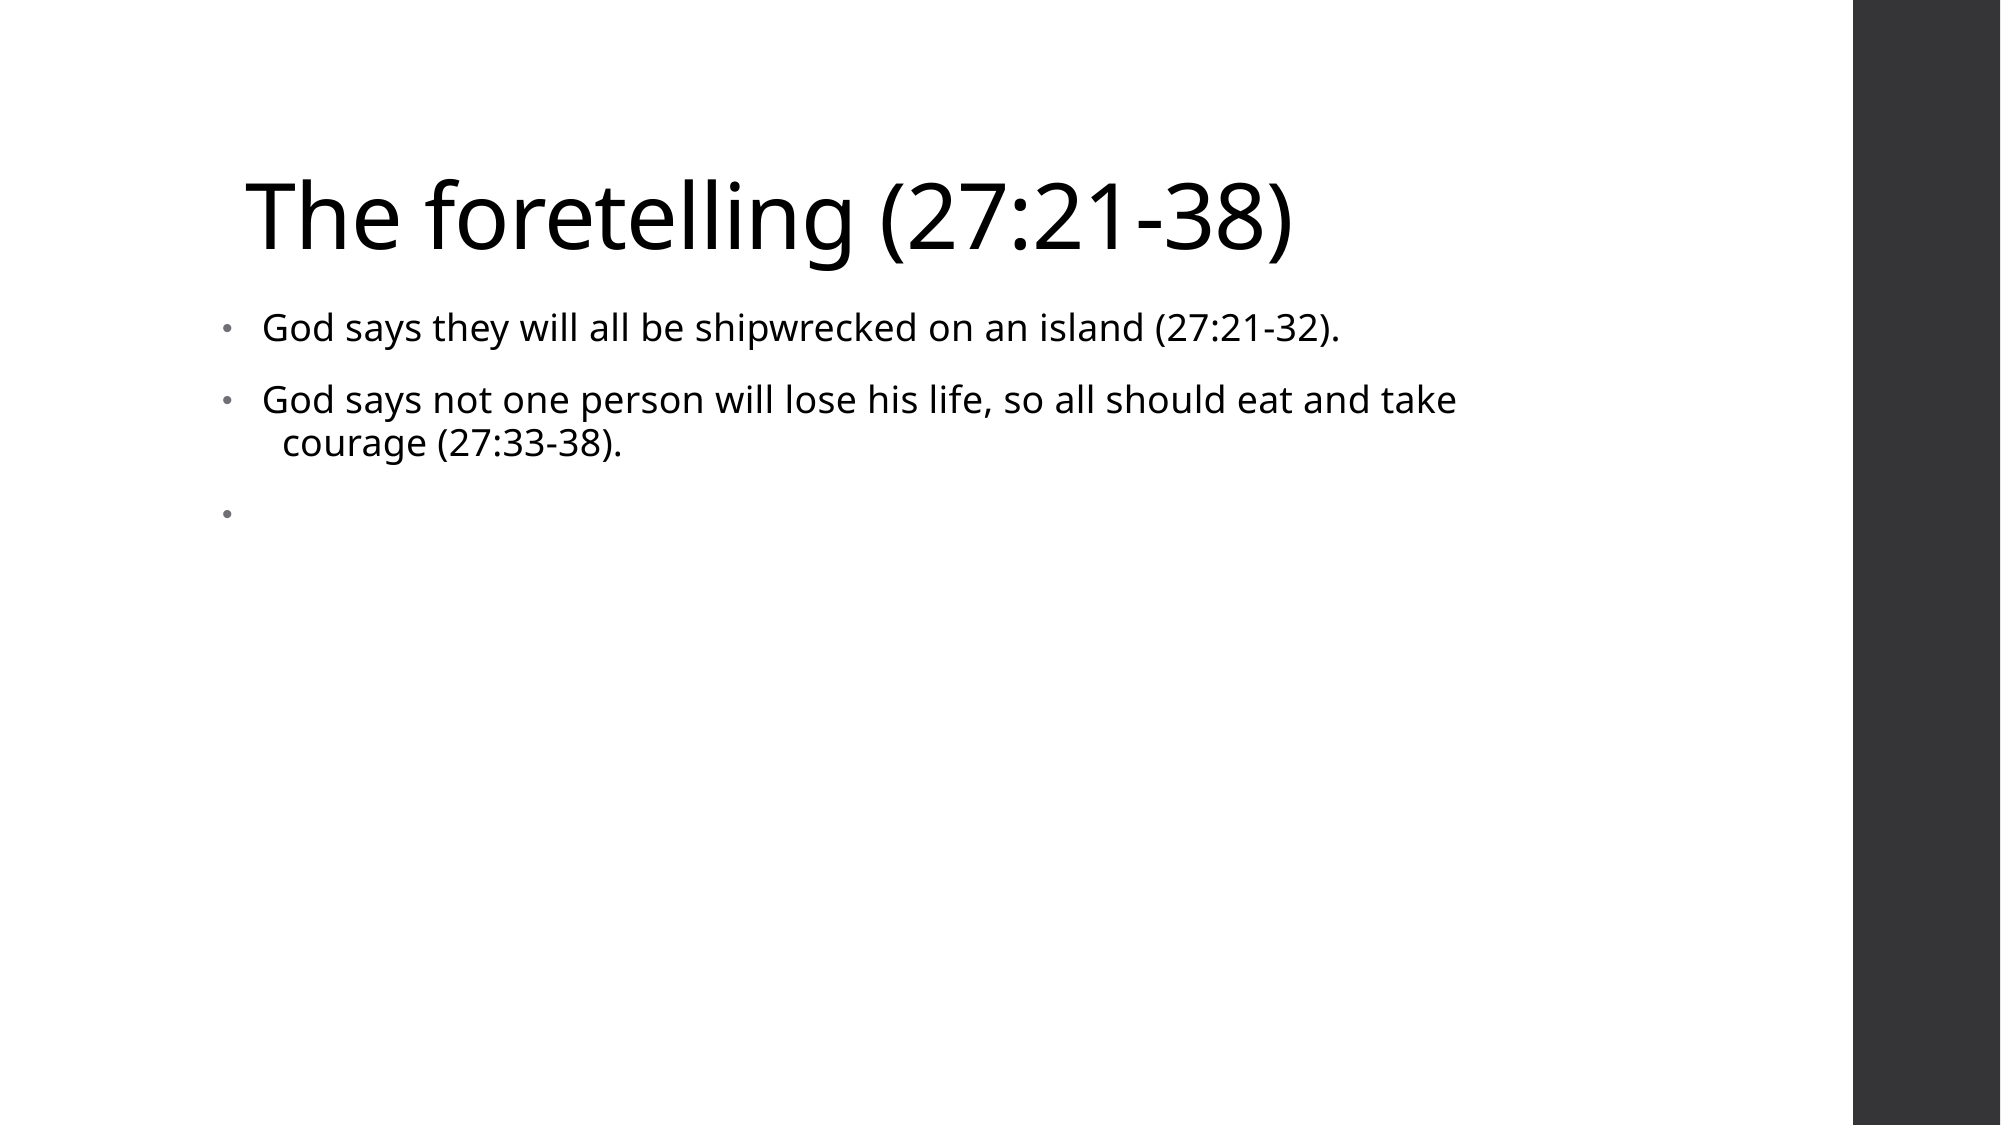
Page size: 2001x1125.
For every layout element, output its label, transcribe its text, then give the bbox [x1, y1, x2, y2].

title The foretelling (27:21-38) [206, 60, 1797, 278]
list God says they will all be shipwrecked on an island (27:21-32). God says not one person will lose his life, so all should eat and take courage (27:33-38). [206, 299, 1617, 1014]
